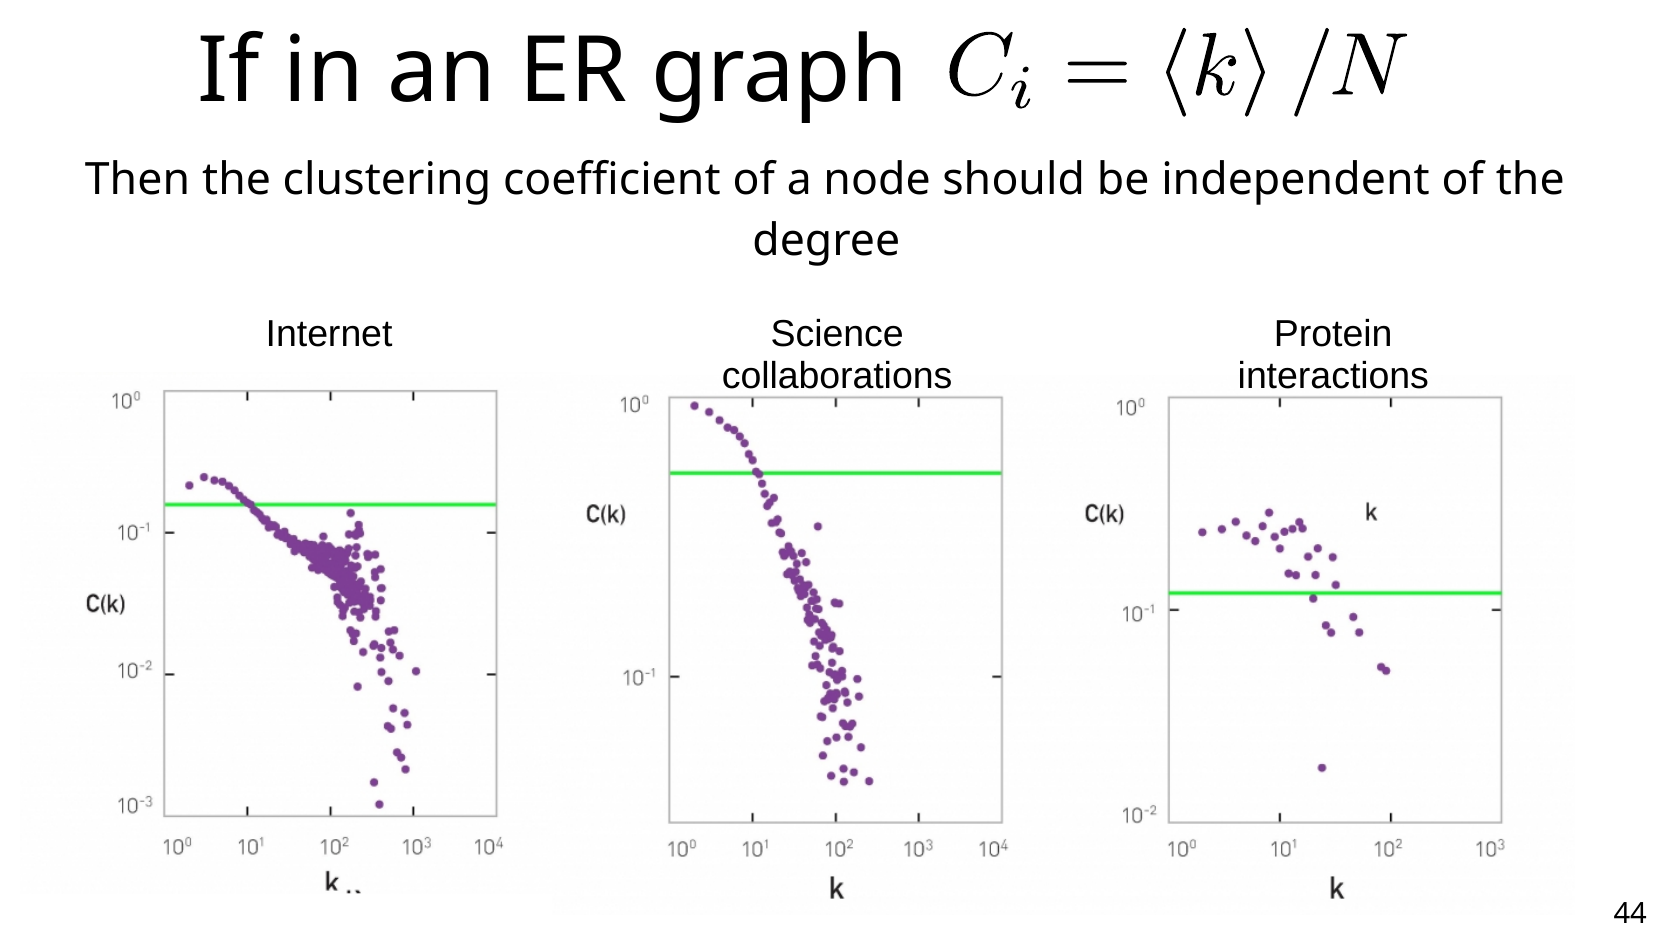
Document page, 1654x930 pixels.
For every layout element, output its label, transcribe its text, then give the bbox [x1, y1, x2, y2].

list Then the clustering coefficient of a node should be independent of the degree [82, 146, 1571, 269]
text_box [945, 27, 1411, 117]
text_box Internet [165, 304, 494, 360]
text_box Science collaborations [672, 304, 1002, 391]
title If in an ER graph [82, 6, 1571, 125]
text_box Protein interactions [1169, 304, 1498, 391]
picture [20, 372, 1576, 915]
